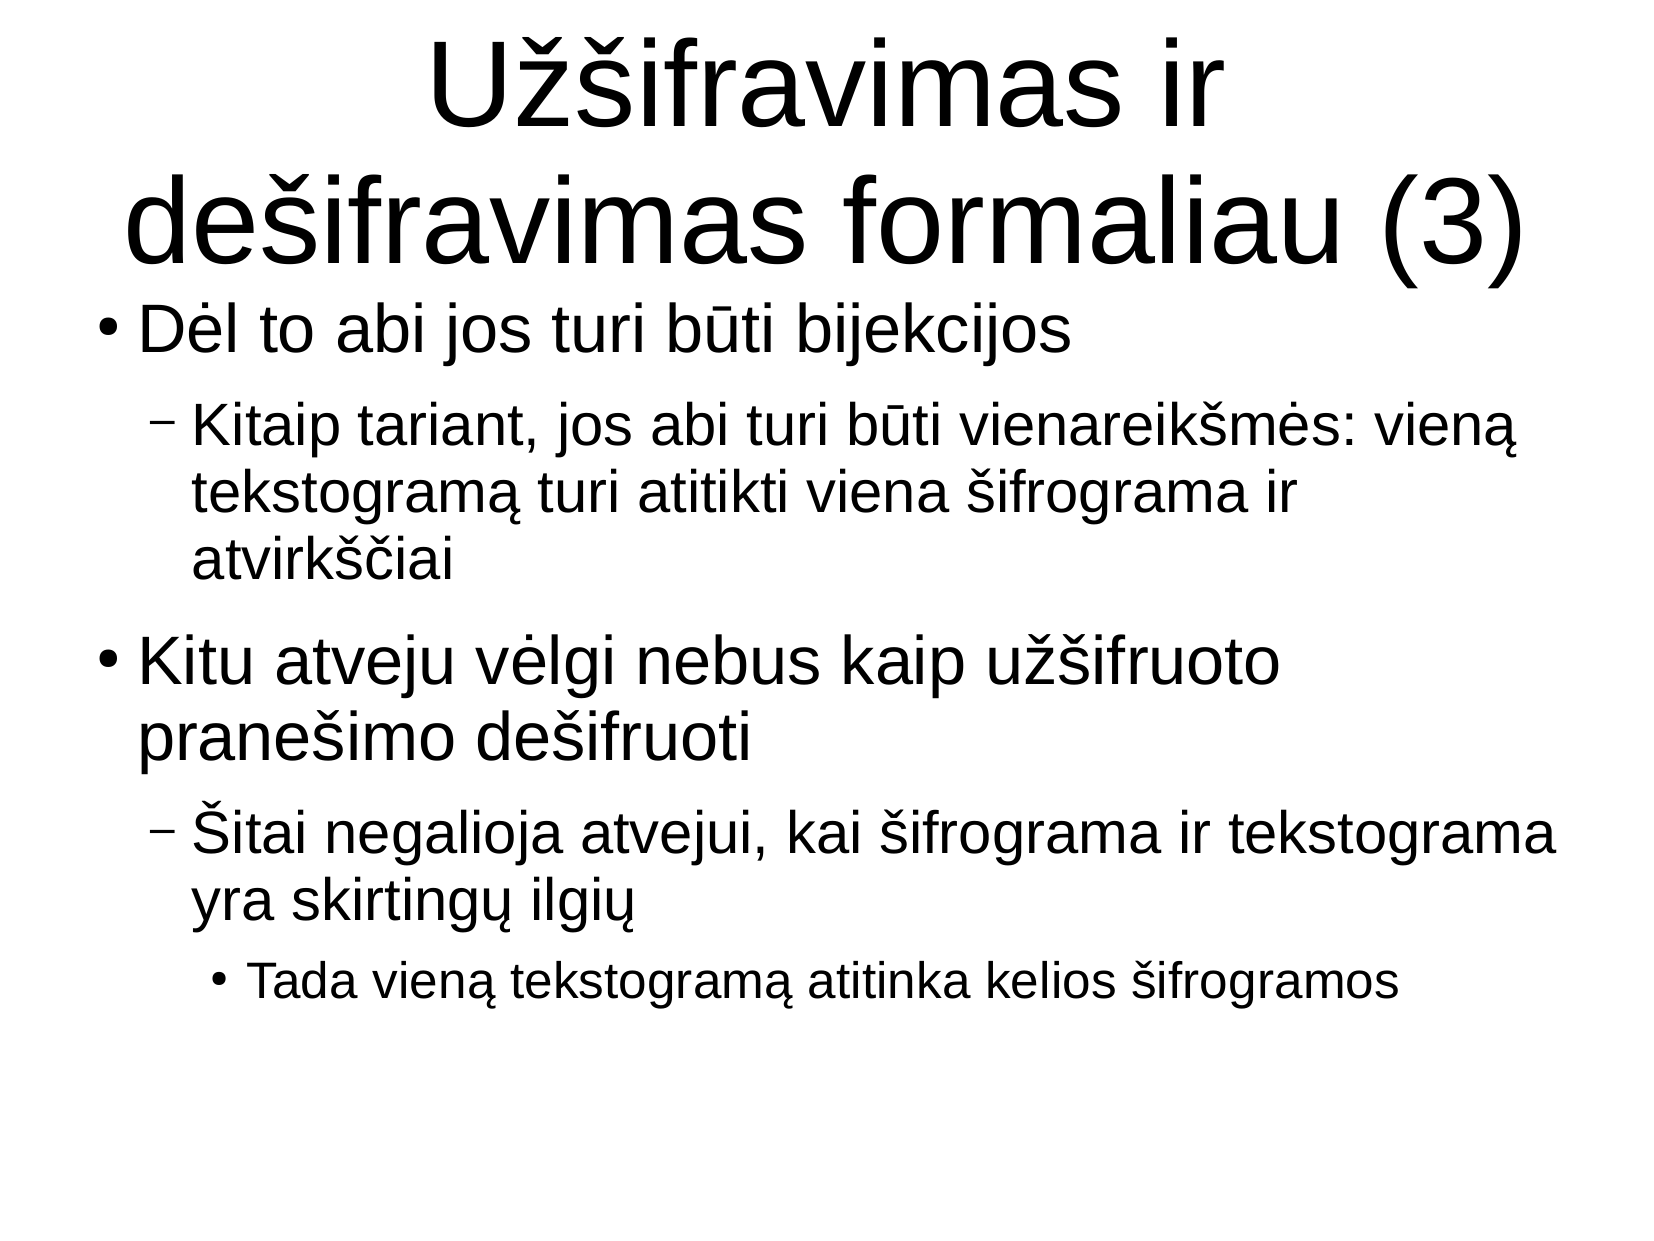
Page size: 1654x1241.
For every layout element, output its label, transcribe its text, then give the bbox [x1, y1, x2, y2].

list Dėl to abi jos turi būti bijekcijos Kitaip tariant, jos abi turi būti vienareikšmės: vieną tekstogramą turi atitikti viena šifrograma ir atvirkščiai Kitu atveju vėlgi nebus kaip užšifruoto pranešimo dešifruoti Šitai negalioja atvejui, kai šifrograma ir tekstograma yra skirtingų ilgių Tada vieną tekstogramą atitinka kelios šifrogramos [82, 290, 1571, 1010]
title Užšifravimas ir dešifravimas formaliau (3) [82, 16, 1571, 290]
